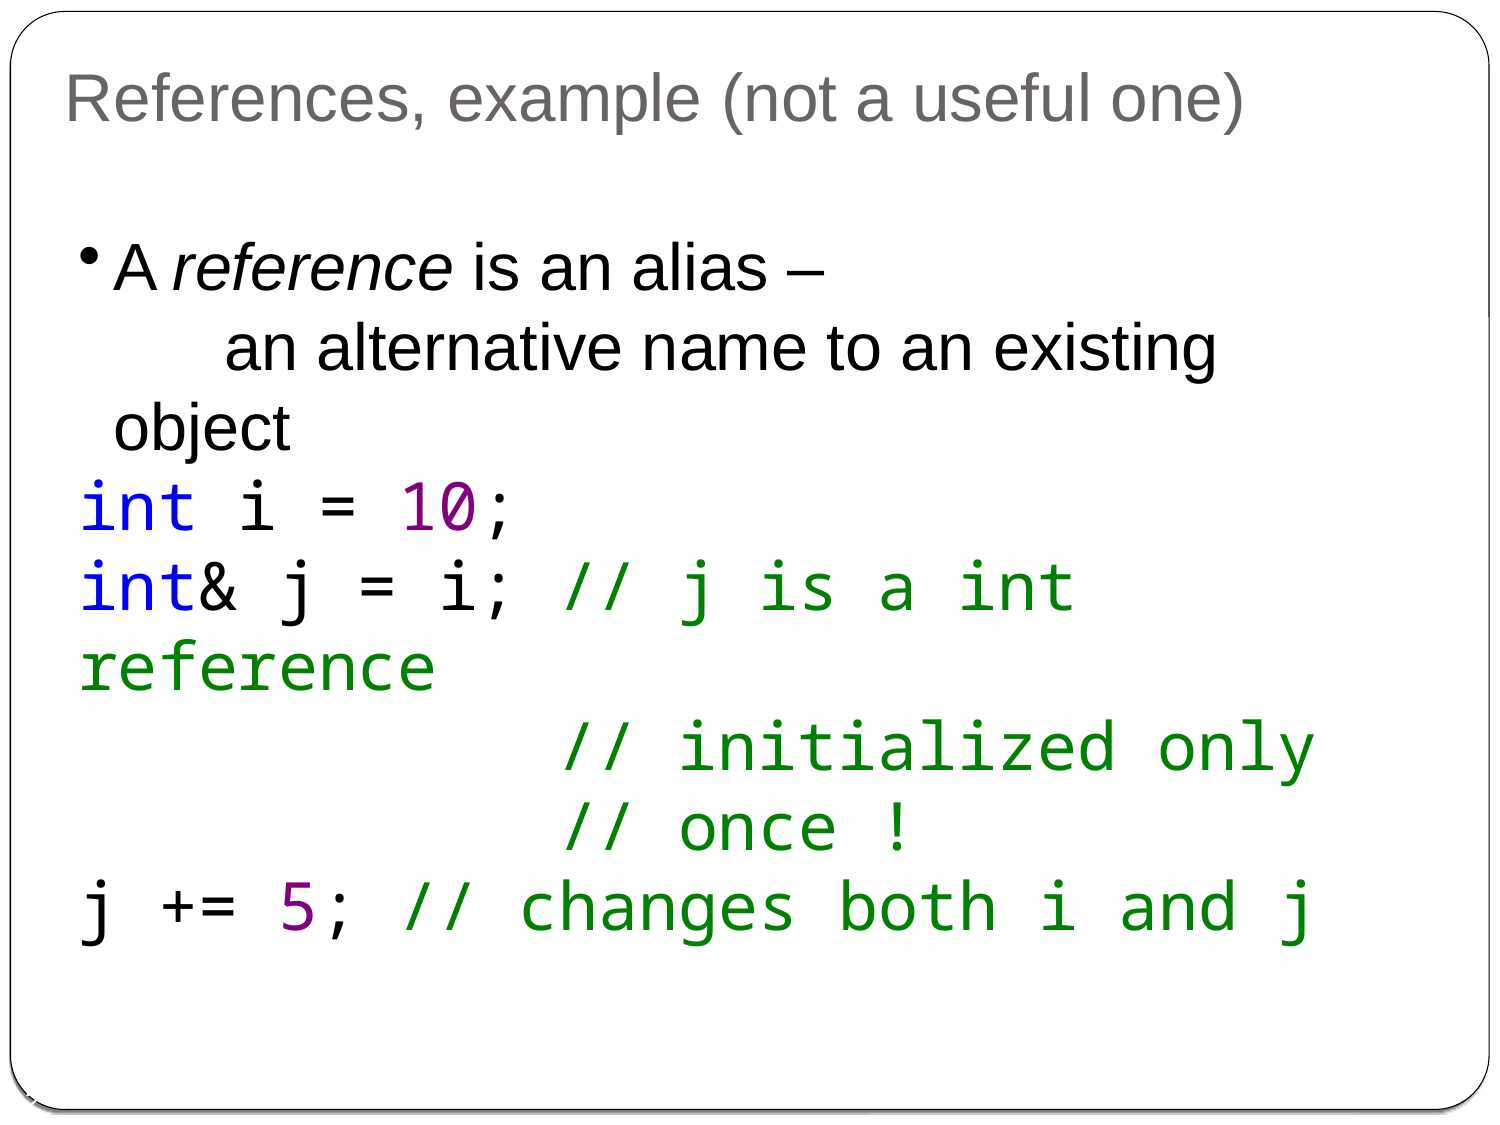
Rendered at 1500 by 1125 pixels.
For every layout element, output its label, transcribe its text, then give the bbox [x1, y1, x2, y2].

text_box A reference is an alias – an alternative name to an existing object int i = 10; int& j = i; // j is a int reference // initialized only // once ! j += 5; // changes both i and j [48, 201, 1415, 1079]
slide_number <number> [0, 1074, 50, 1125]
title References, example (not a useful one) [50, 45, 1450, 150]
